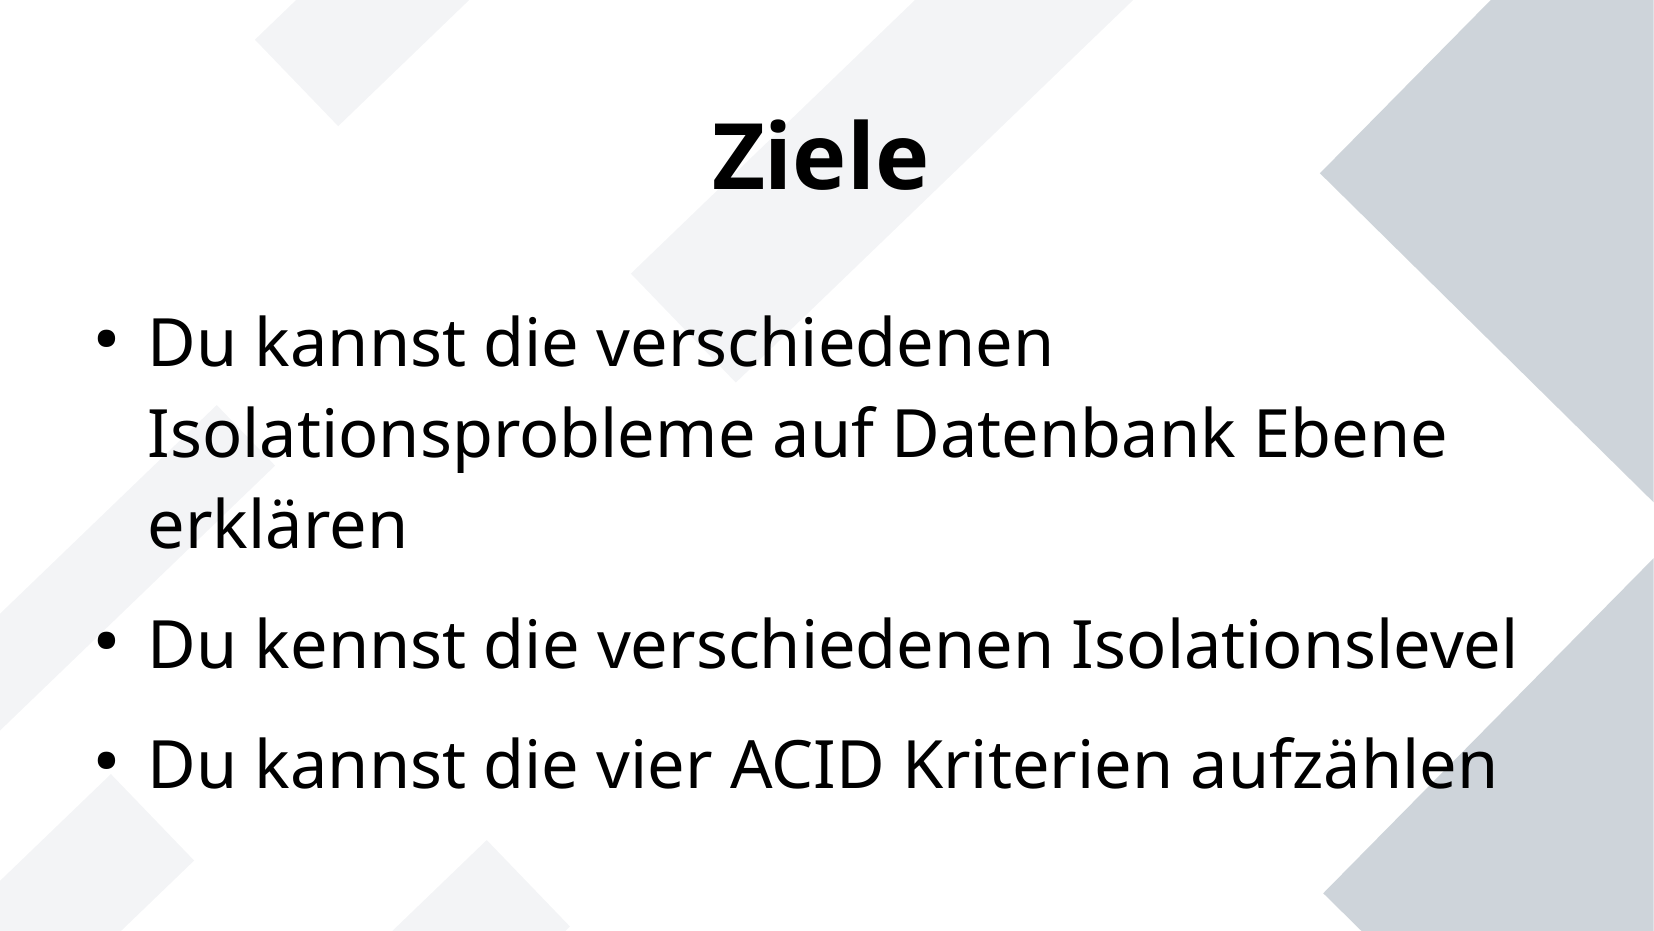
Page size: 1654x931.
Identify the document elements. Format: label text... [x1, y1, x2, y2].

list Du kannst die verschiedenen Isolationsprobleme auf Datenbank Ebene erklären Du kennst die verschiedenen Isolationslevel Du kannst die vier ACID Kriterien aufzählen [76, 295, 1565, 835]
title Ziele [76, 76, 1565, 233]
